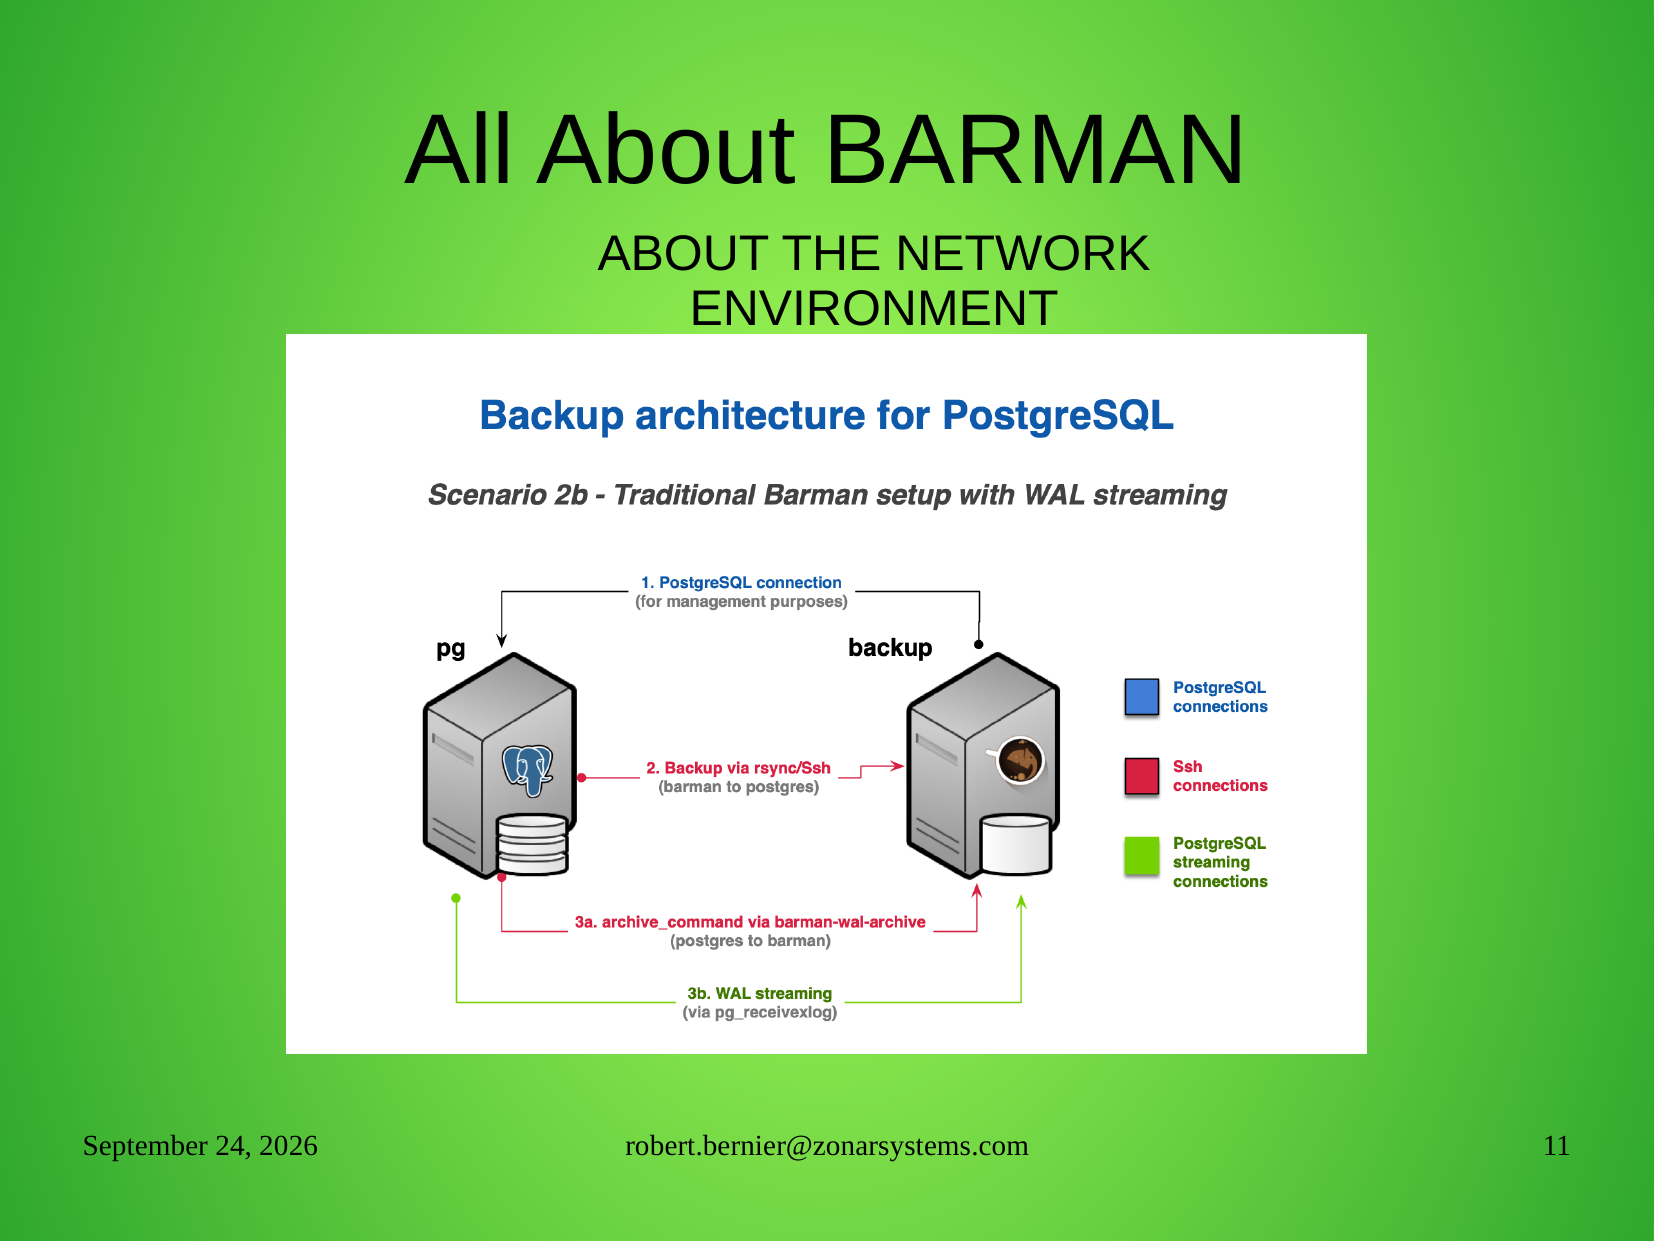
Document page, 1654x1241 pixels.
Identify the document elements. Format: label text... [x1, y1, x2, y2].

title ABOUT THE NETWORK ENVIRONMENT [413, 224, 1335, 334]
picture [286, 334, 1367, 1054]
title All About BARMAN [82, 47, 1571, 252]
